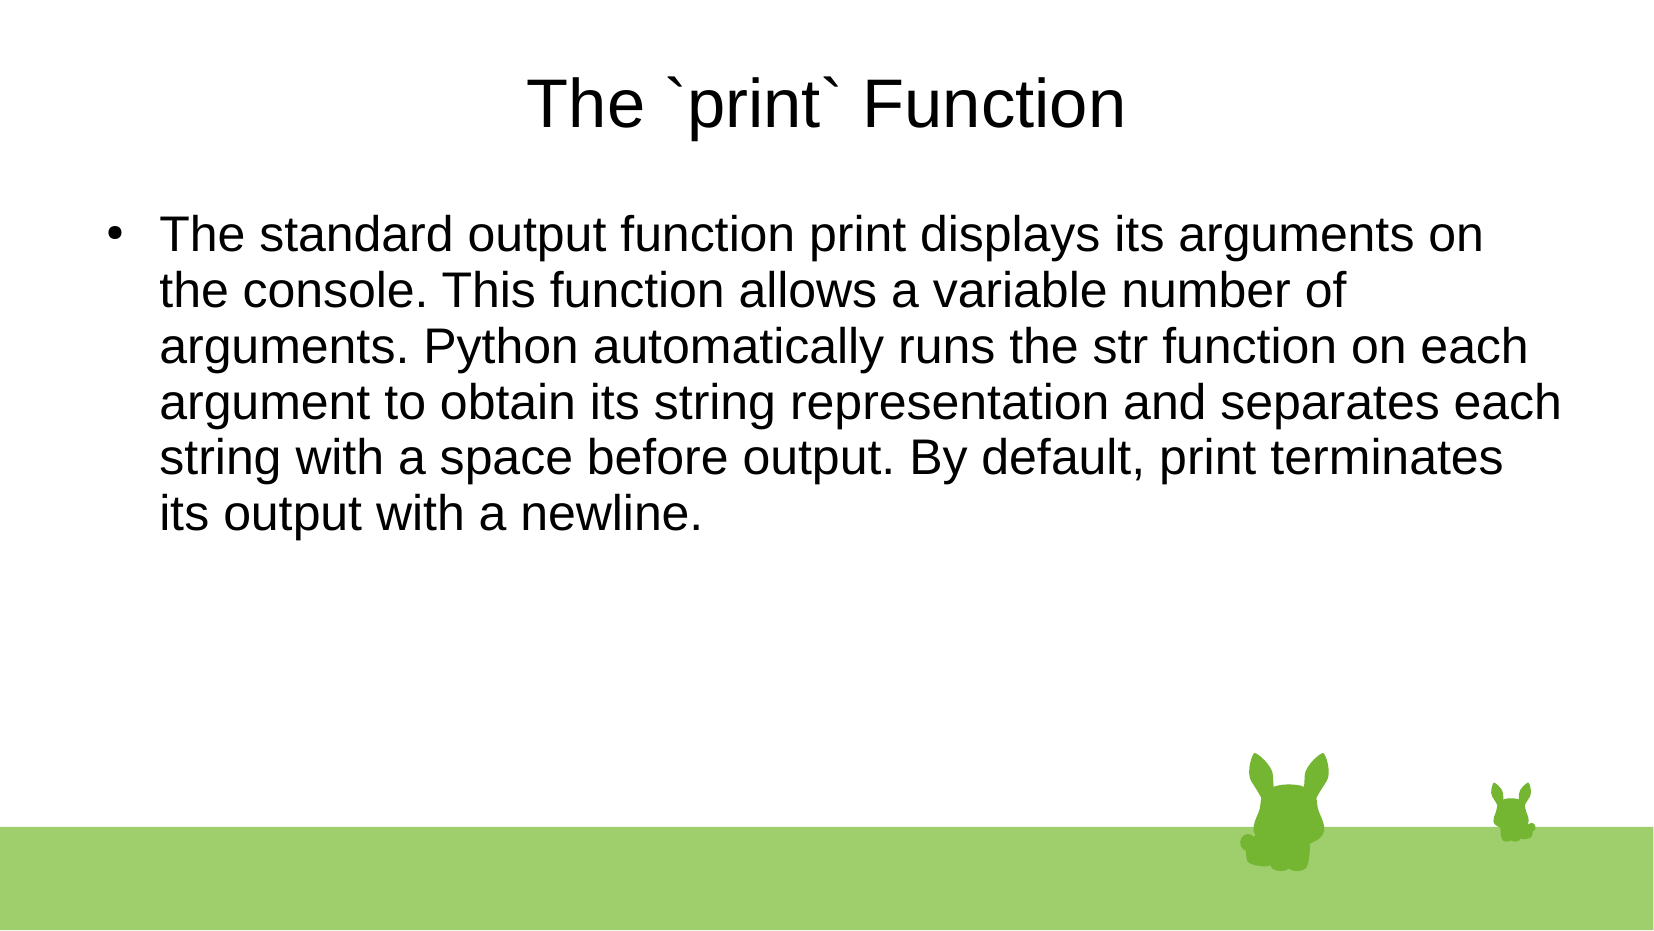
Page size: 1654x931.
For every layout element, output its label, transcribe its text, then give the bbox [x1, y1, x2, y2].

title The `print` Function [88, 29, 1565, 178]
list The standard output function print displays its arguments on the console. This function allows a variable number of arguments. Python automatically runs the str function on each argument to obtain its string representation and separates each string with a space before output. By default, print terminates its output with a newline. [88, 206, 1565, 739]
